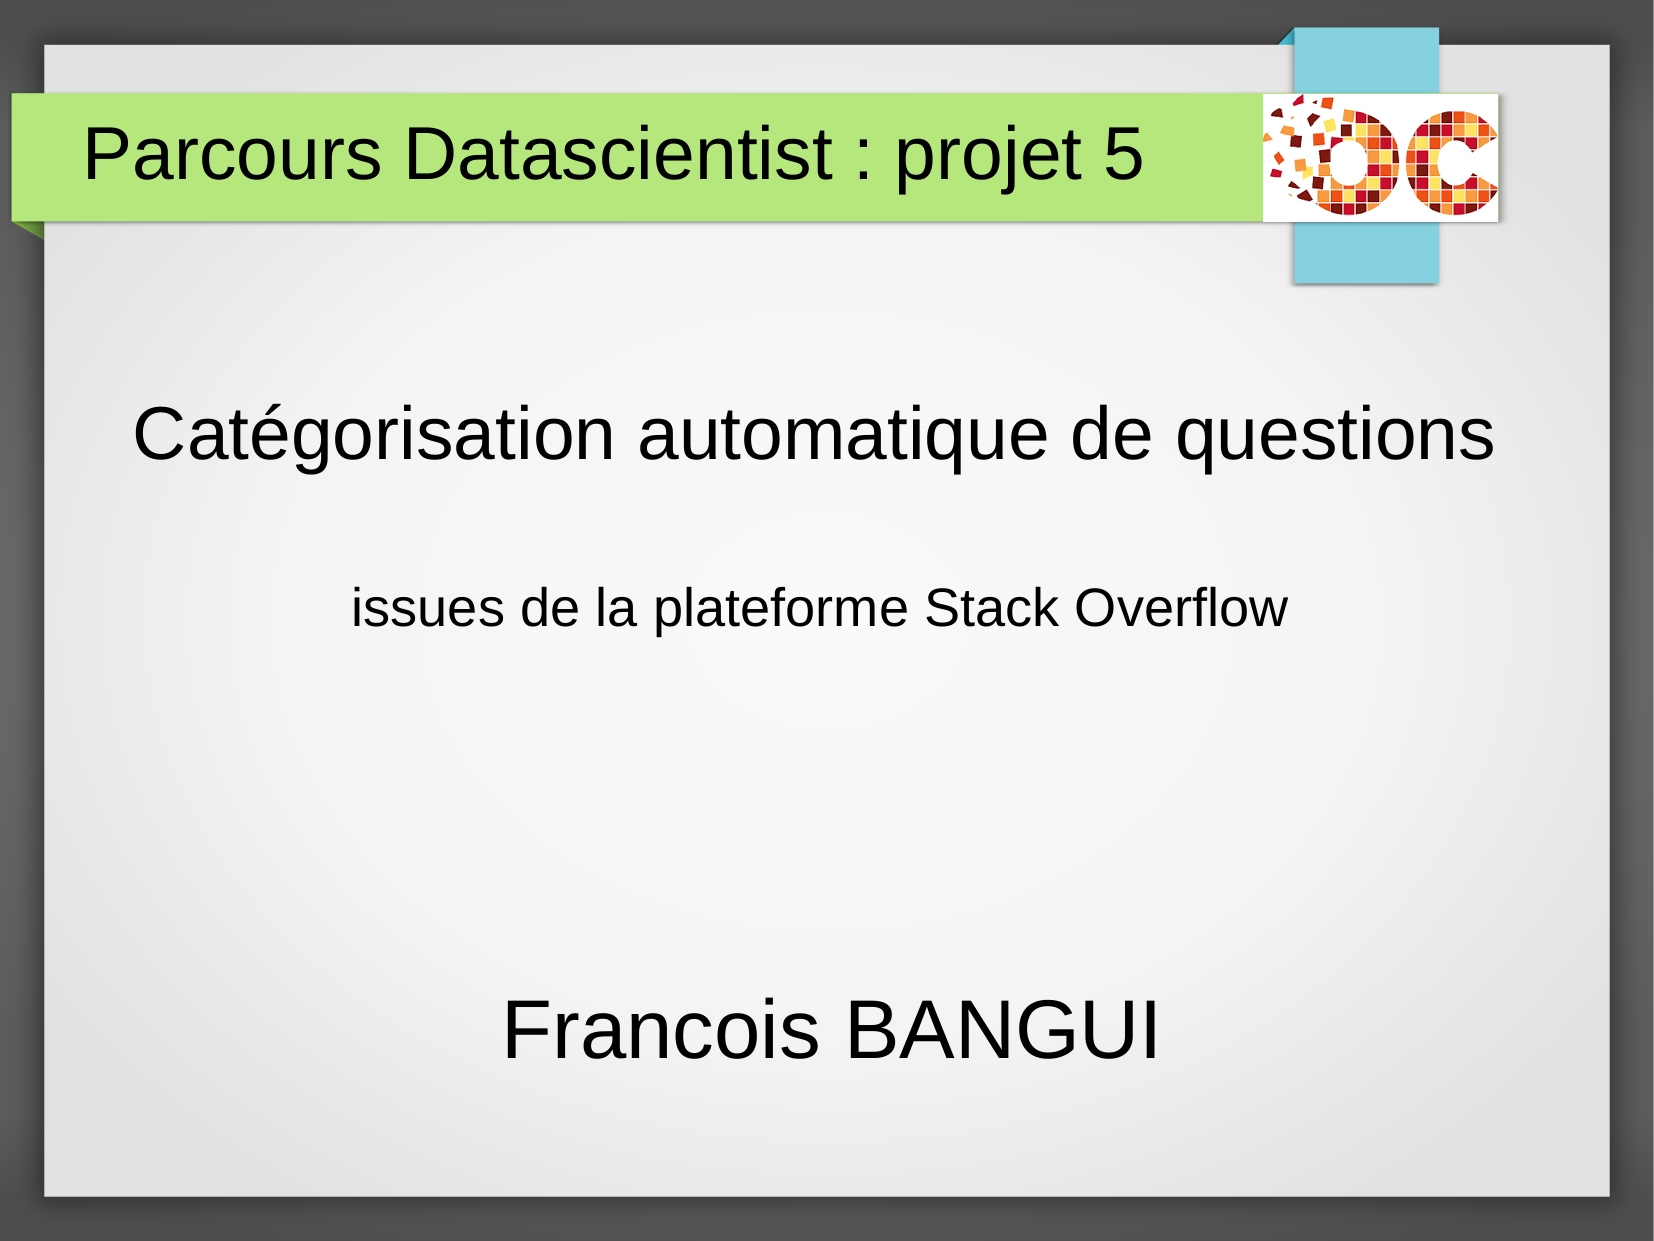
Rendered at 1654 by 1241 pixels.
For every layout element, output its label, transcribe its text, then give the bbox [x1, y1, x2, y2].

text_box issues de la plateforme Stack Overflow [35, 530, 1607, 686]
text_box Francois BANGUI [47, 952, 1619, 1108]
title Parcours Datascientist : projet 5 [82, 94, 1263, 213]
picture [0, 0, 1654, 1241]
text_box Catégorisation automatique de questions [47, 356, 1583, 512]
